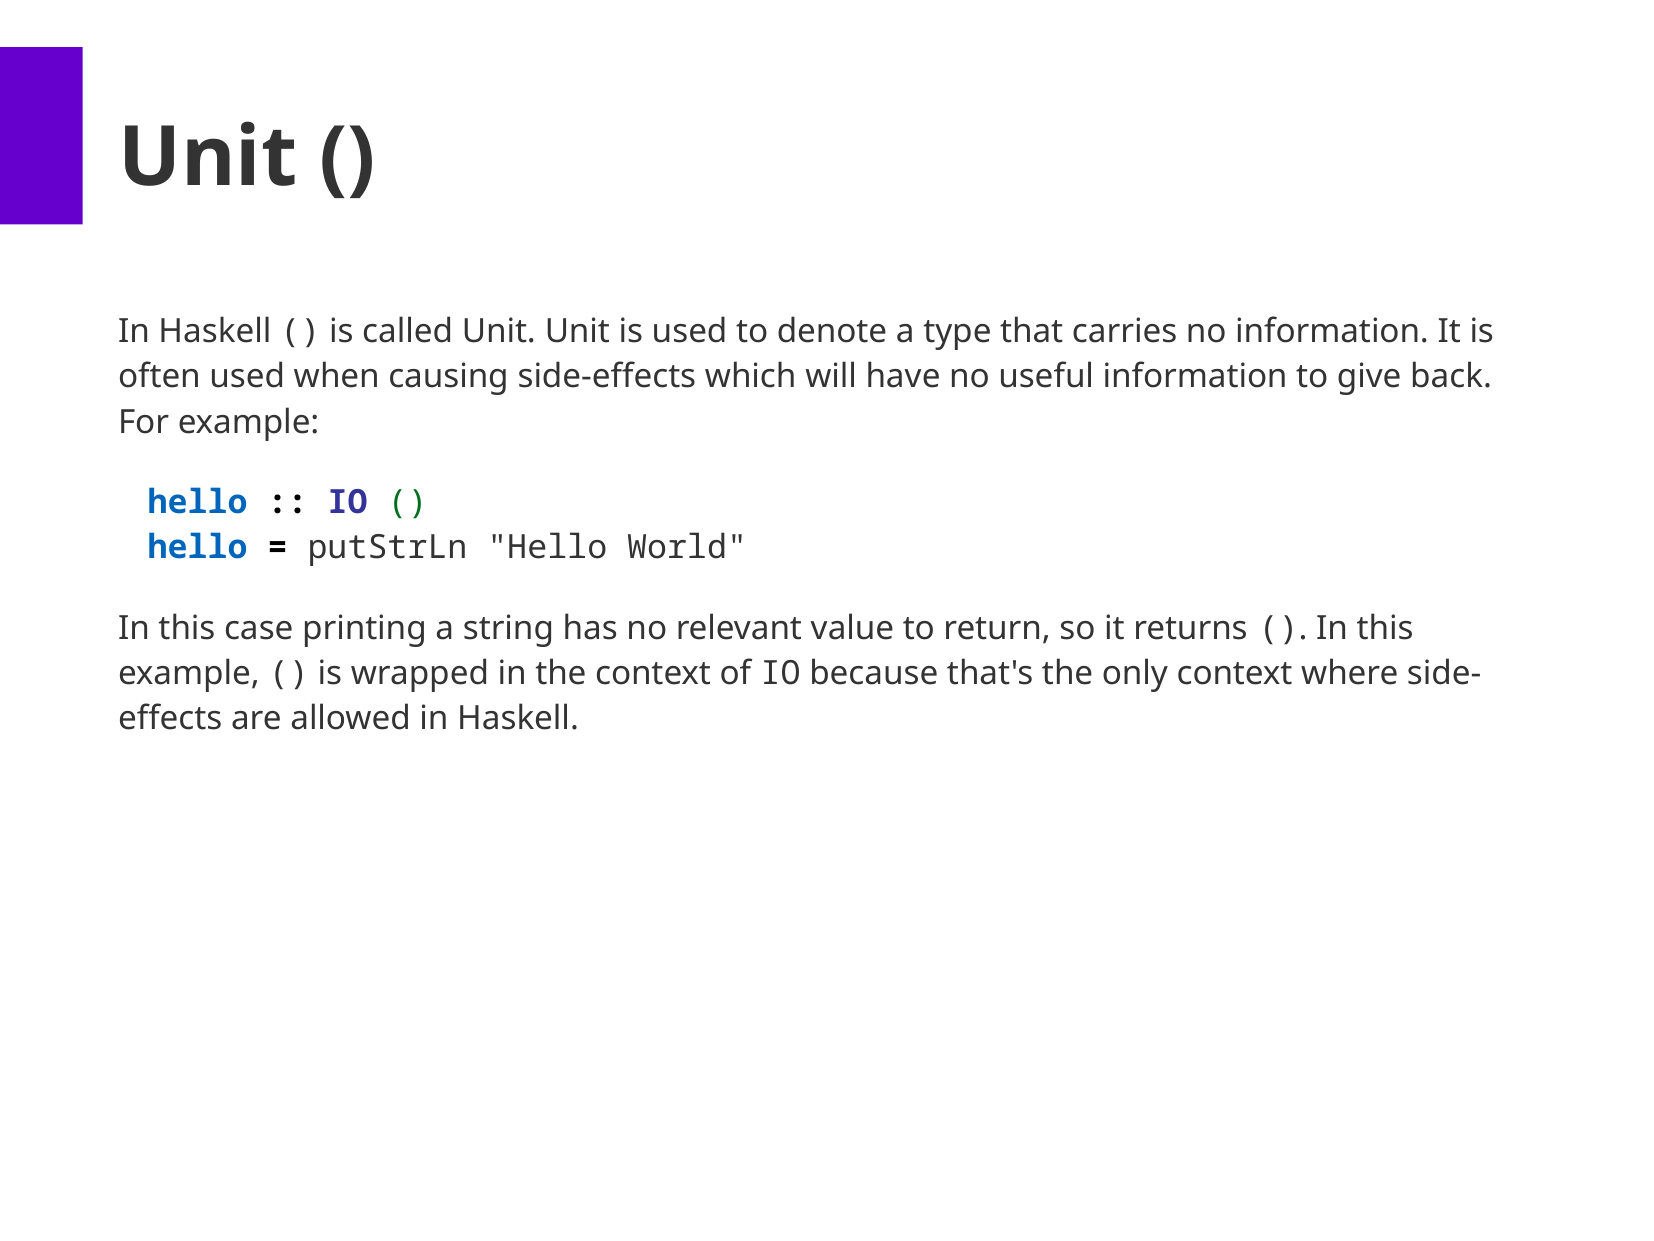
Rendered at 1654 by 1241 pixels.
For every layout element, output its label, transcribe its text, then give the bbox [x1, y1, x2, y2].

title Unit () [118, 49, 1571, 257]
list In Haskell () is called Unit. Unit is used to denote a type that carries no information. It is often used when causing side-effects which will have no useful information to give back. For example: hello :: IO () hello = putStrLn "Hello World" In this case printing a string has no relevant value to return, so it returns (). In this example, () is wrapped in the context of IO because that's the only context where side-effects are allowed in Haskell. [118, 307, 1536, 1074]
